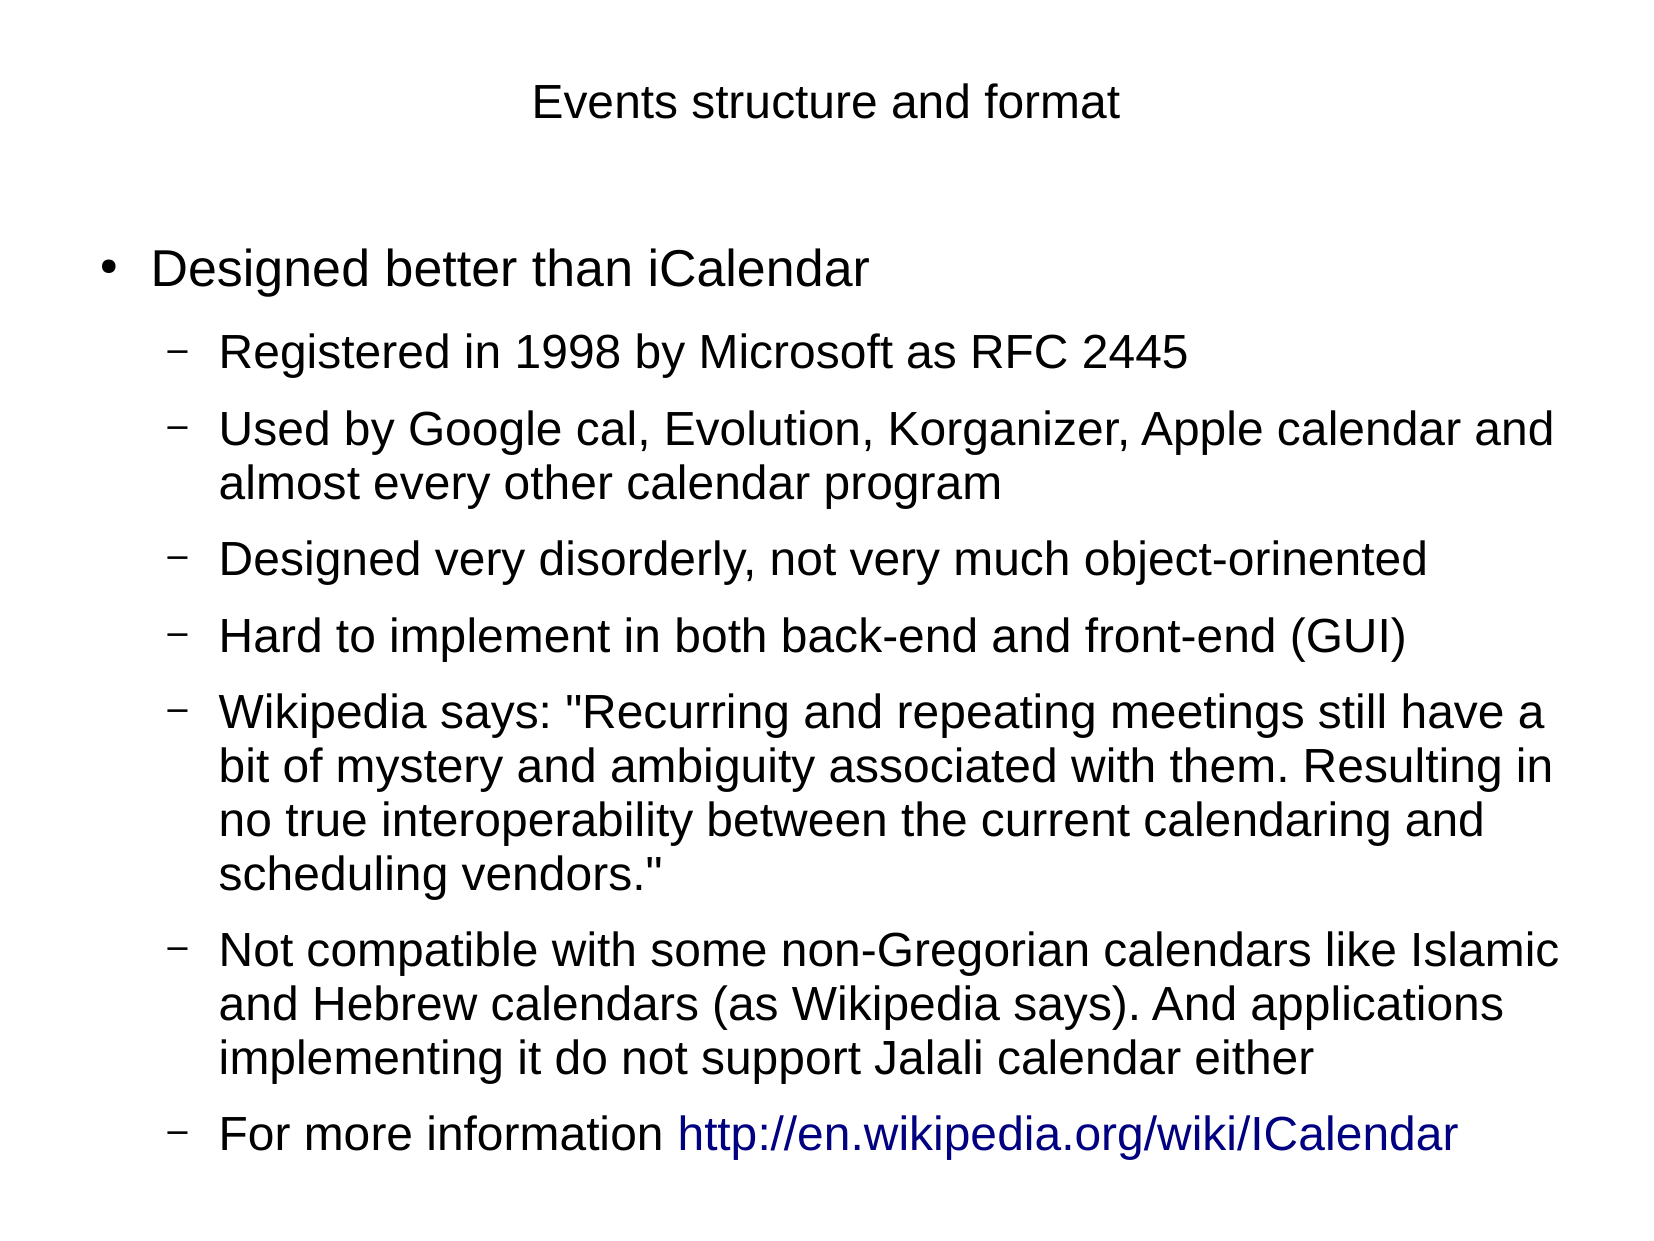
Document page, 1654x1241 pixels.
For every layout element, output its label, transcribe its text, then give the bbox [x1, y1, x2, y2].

list Events structure and format Designed better than iCalendar Registered in 1998 by Microsoft as RFC 2445 Used by Google cal, Evolution, Korganizer, Apple calendar and almost every other calendar program Designed very disorderly, not very much object-orinented Hard to implement in both back-end and front-end (GUI) Wikipedia says: "Recurring and repeating meetings still have a bit of mystery and ambiguity associated with them. Resulting in no true interoperability between the current calendaring and scheduling vendors." Not compatible with some non-Gregorian calendars like Islamic and Hebrew calendars (as Wikipedia says). And applications implementing it do not support Jalali calendar either For more information http://en.wikipedia.org/wiki/ICalendar [82, 75, 1571, 1171]
